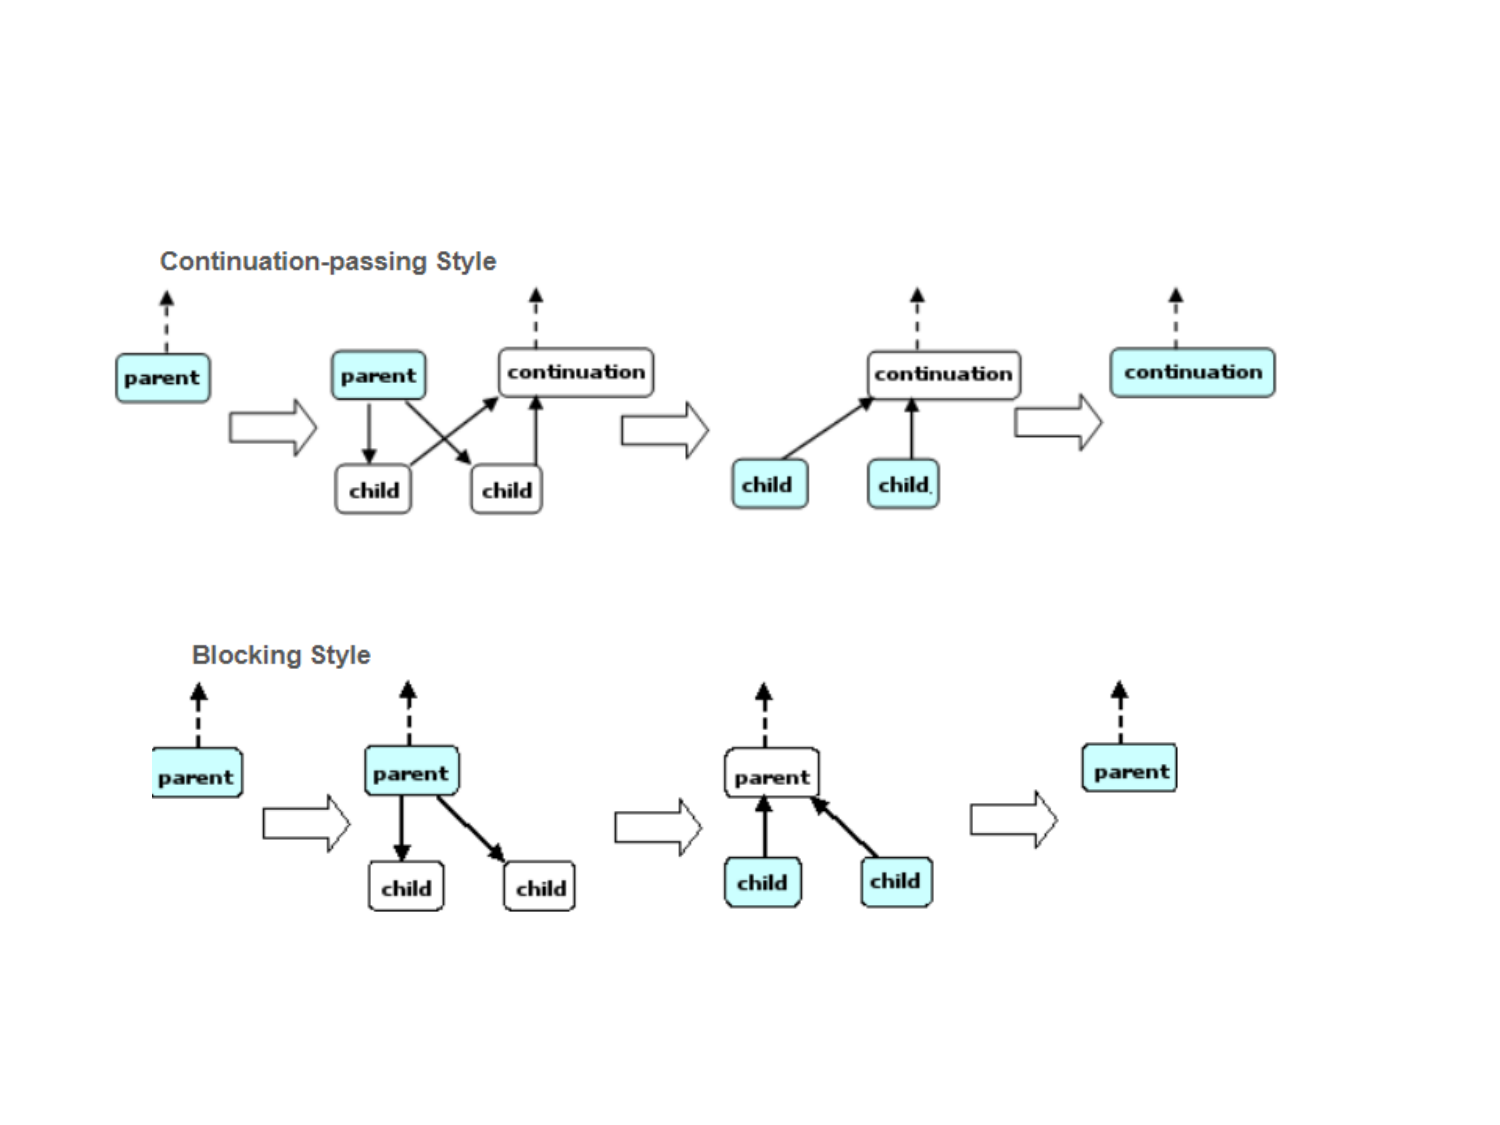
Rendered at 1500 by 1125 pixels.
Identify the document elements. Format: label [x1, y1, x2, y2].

picture [106, 236, 1286, 534]
picture [152, 625, 1453, 926]
